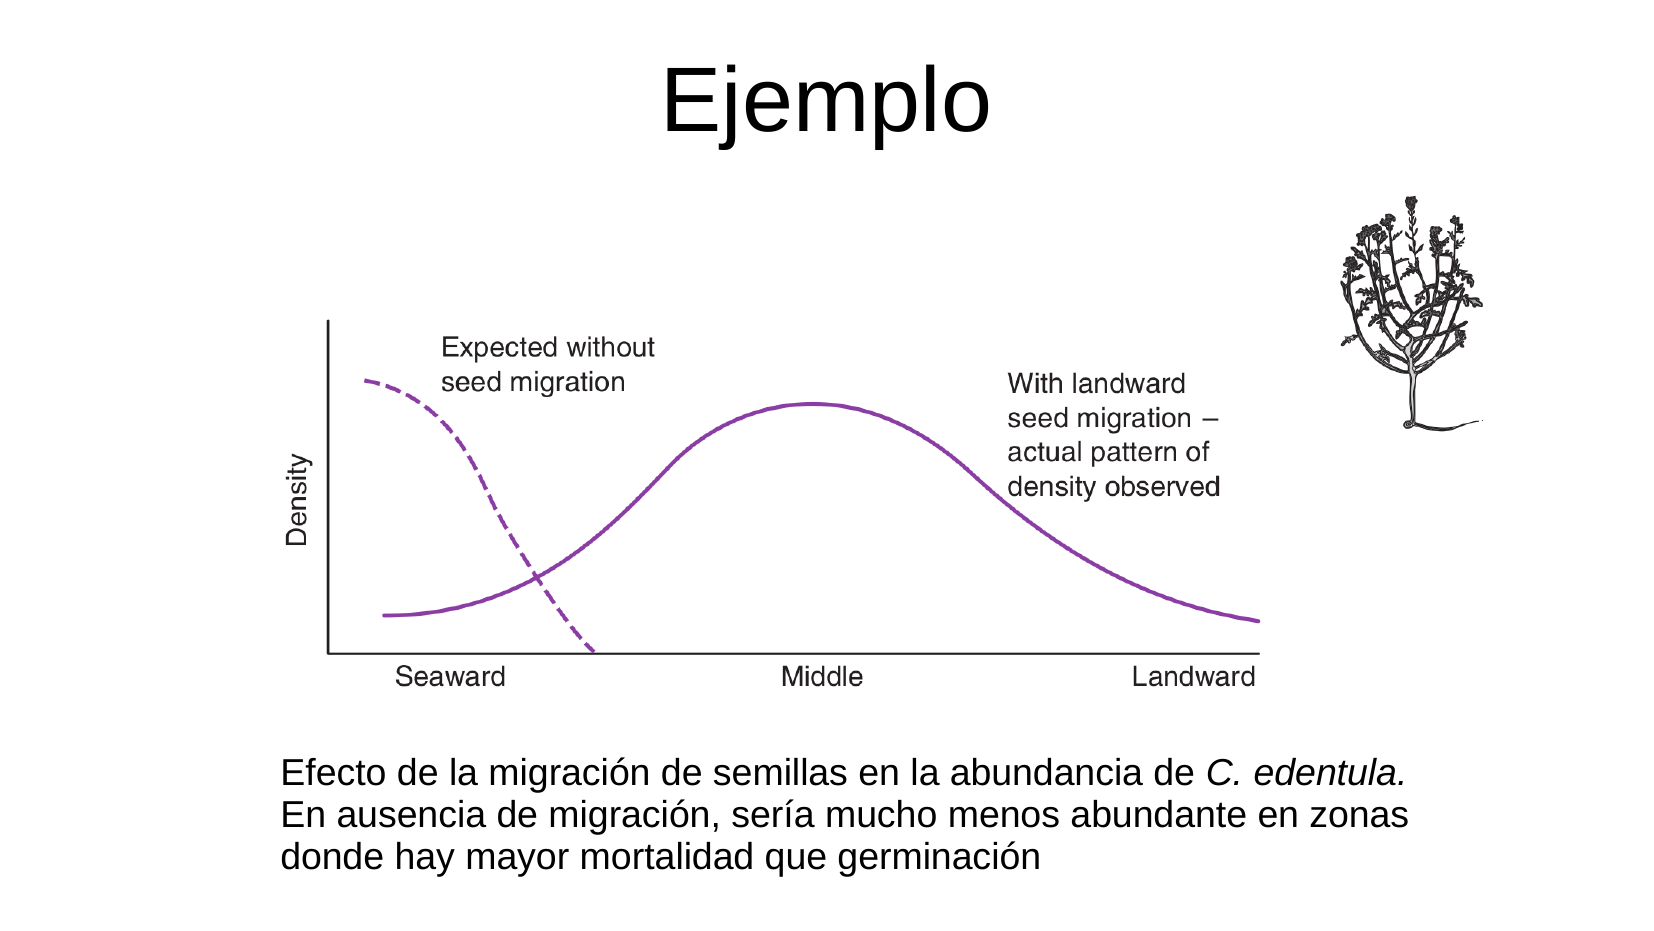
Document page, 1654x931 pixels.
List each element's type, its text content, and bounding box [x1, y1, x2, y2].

title Ejemplo [82, 21, 1571, 178]
text_box Efecto de la migración de semillas en la abundancia de C. edentula. En ausencia de migración, sería mucho menos abundante en zonas donde hay mayor mortalidad que germinación [265, 744, 1477, 931]
picture [266, 177, 1536, 717]
